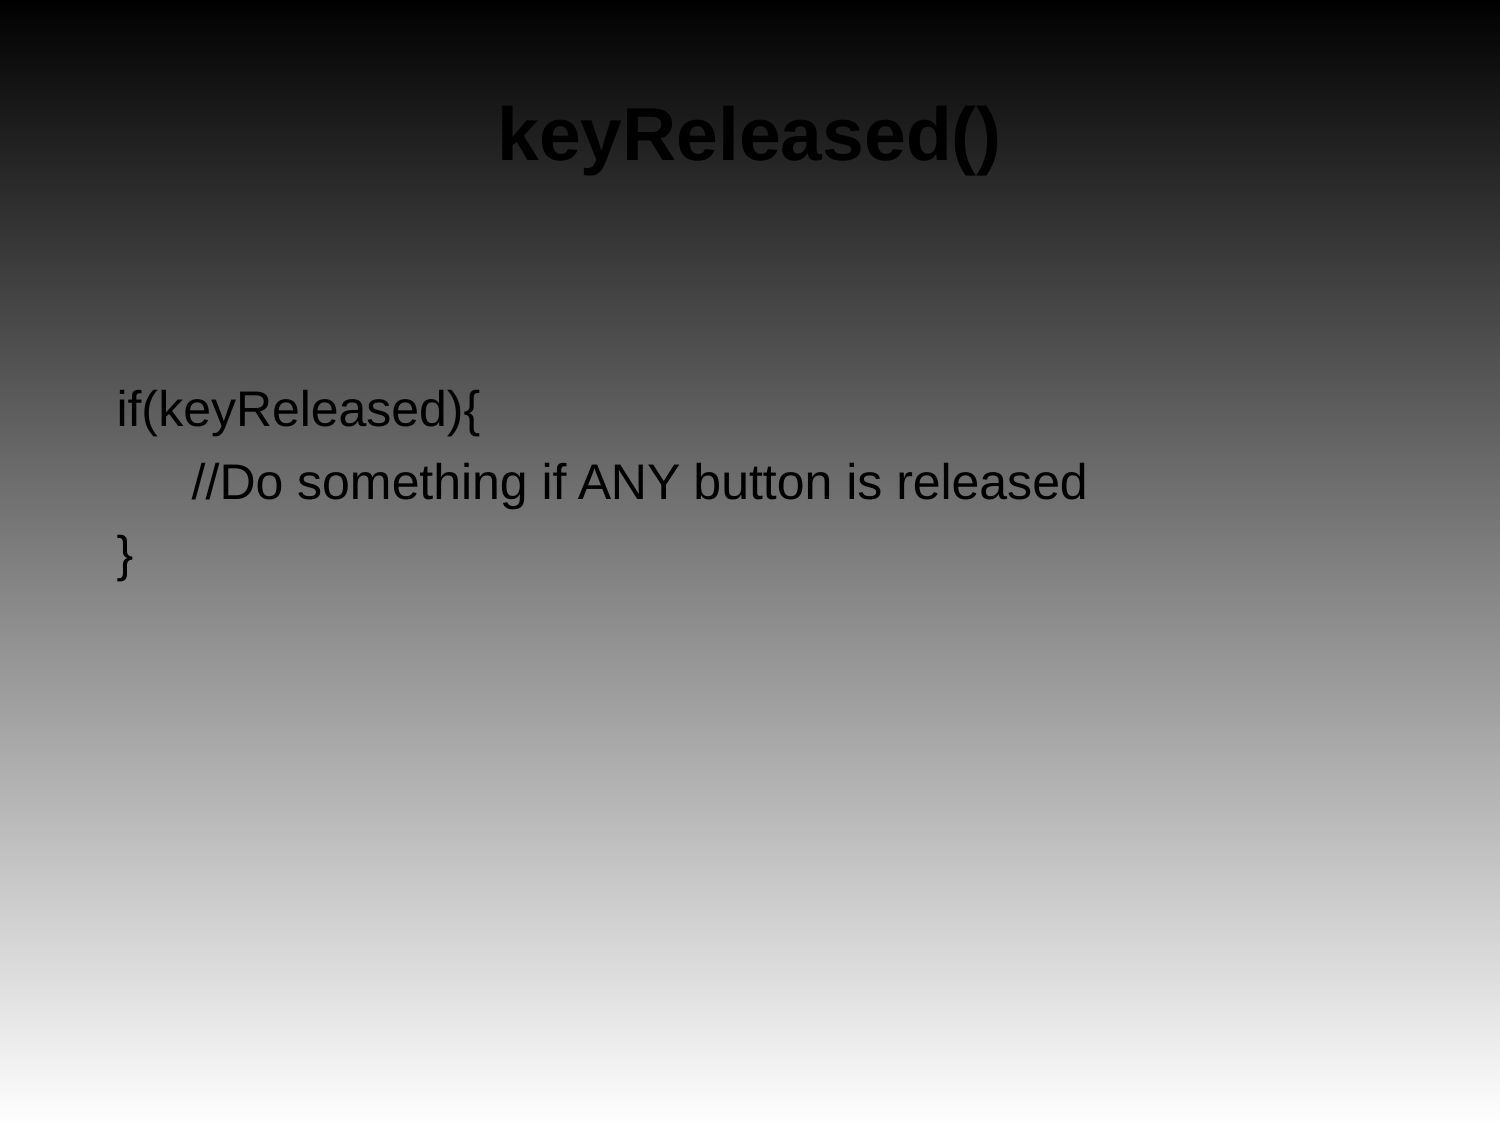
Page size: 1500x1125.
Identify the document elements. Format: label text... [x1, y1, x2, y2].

text_box if(keyReleased){ //Do something if ANY button is released } [101, 361, 1425, 983]
title keyReleased() [75, 83, 1425, 191]
